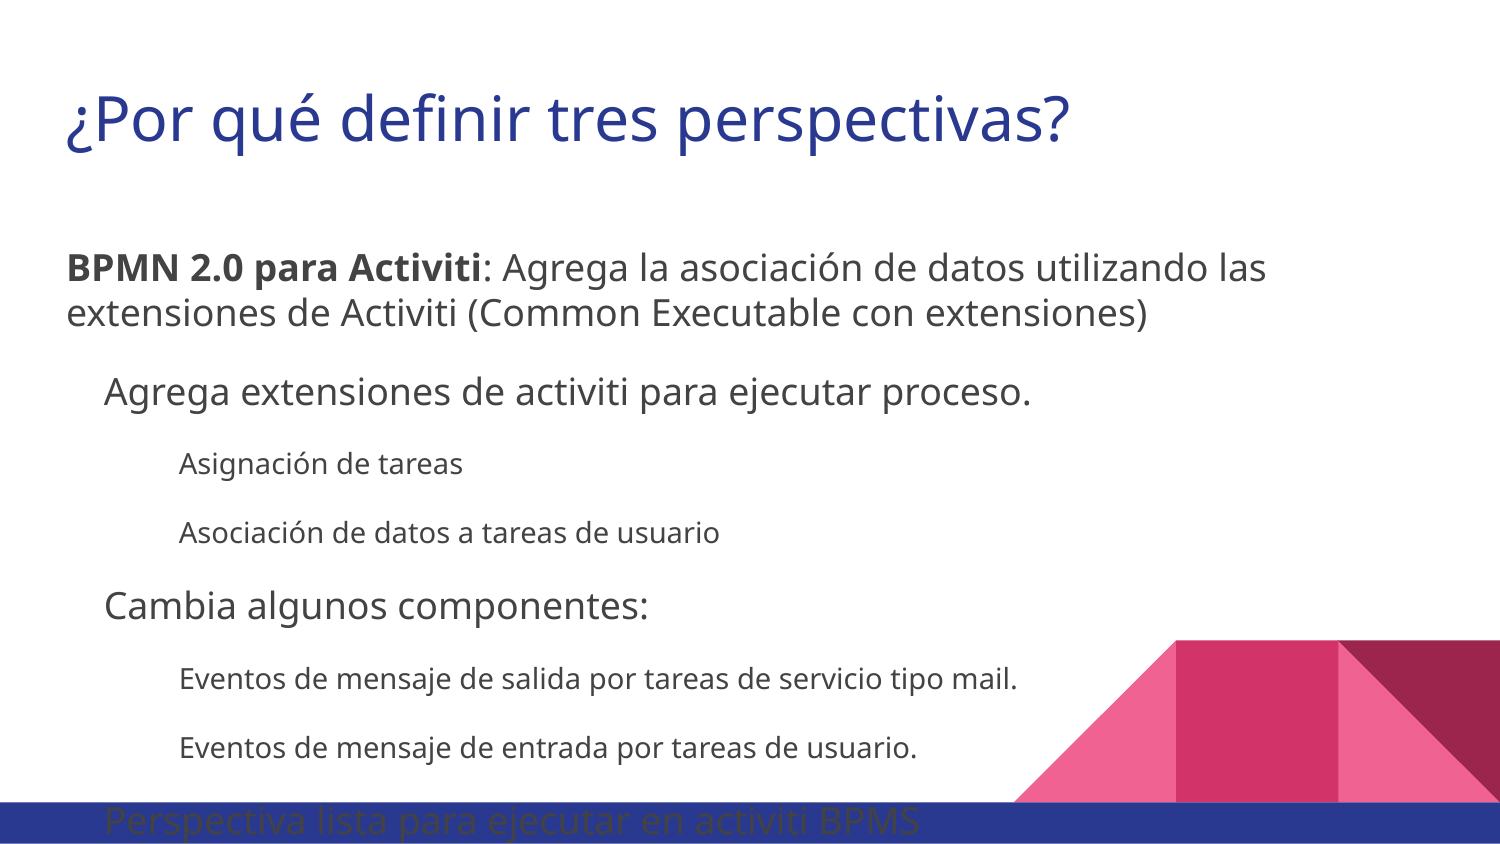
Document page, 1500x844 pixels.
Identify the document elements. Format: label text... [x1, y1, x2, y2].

list BPMN 2.0 para Activiti: Agrega la asociación de datos utilizando las extensiones de Activiti (Common Executable con extensiones) Agrega extensiones de activiti para ejecutar proceso. Asignación de tareas Asociación de datos a tareas de usuario Cambia algunos componentes: Eventos de mensaje de salida por tareas de servicio tipo mail. Eventos de mensaje de entrada por tareas de usuario. Perspectiva lista para ejecutar en activiti BPMS [51, 164, 1449, 740]
title ¿Por qué definir tres perspectivas? [51, 64, 1449, 164]
